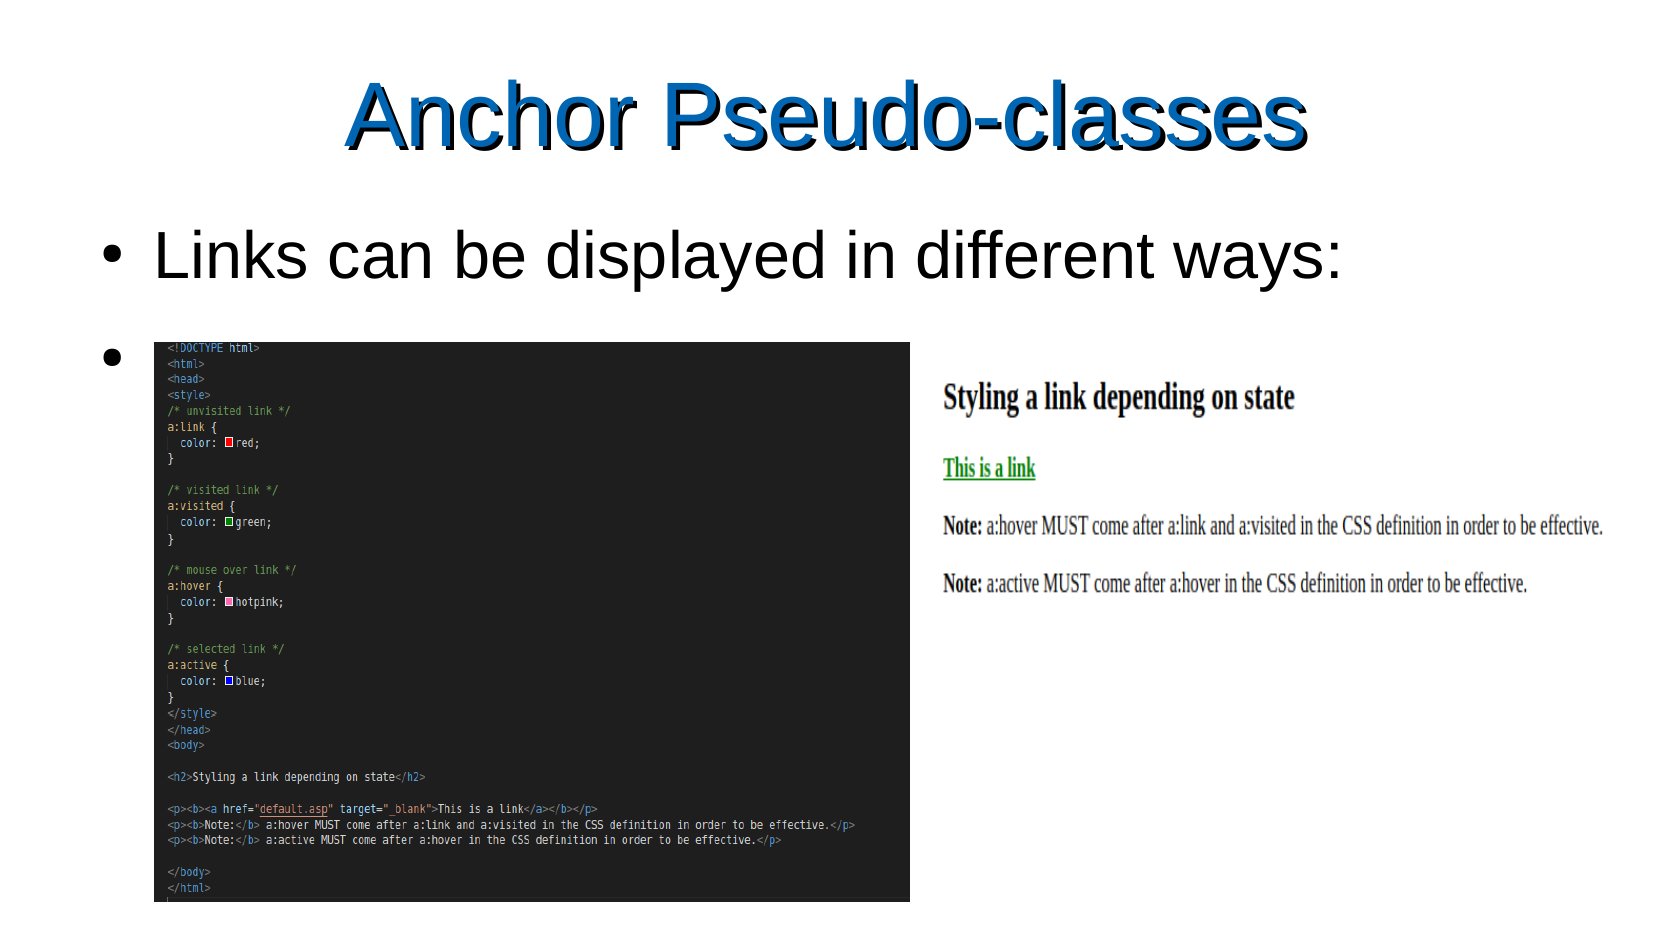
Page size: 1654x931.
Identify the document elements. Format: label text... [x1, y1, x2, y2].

list Links can be displayed in different ways: [82, 217, 1571, 758]
picture [937, 345, 1626, 662]
picture [154, 342, 910, 902]
title Anchor Pseudo-classes [82, 37, 1571, 193]
